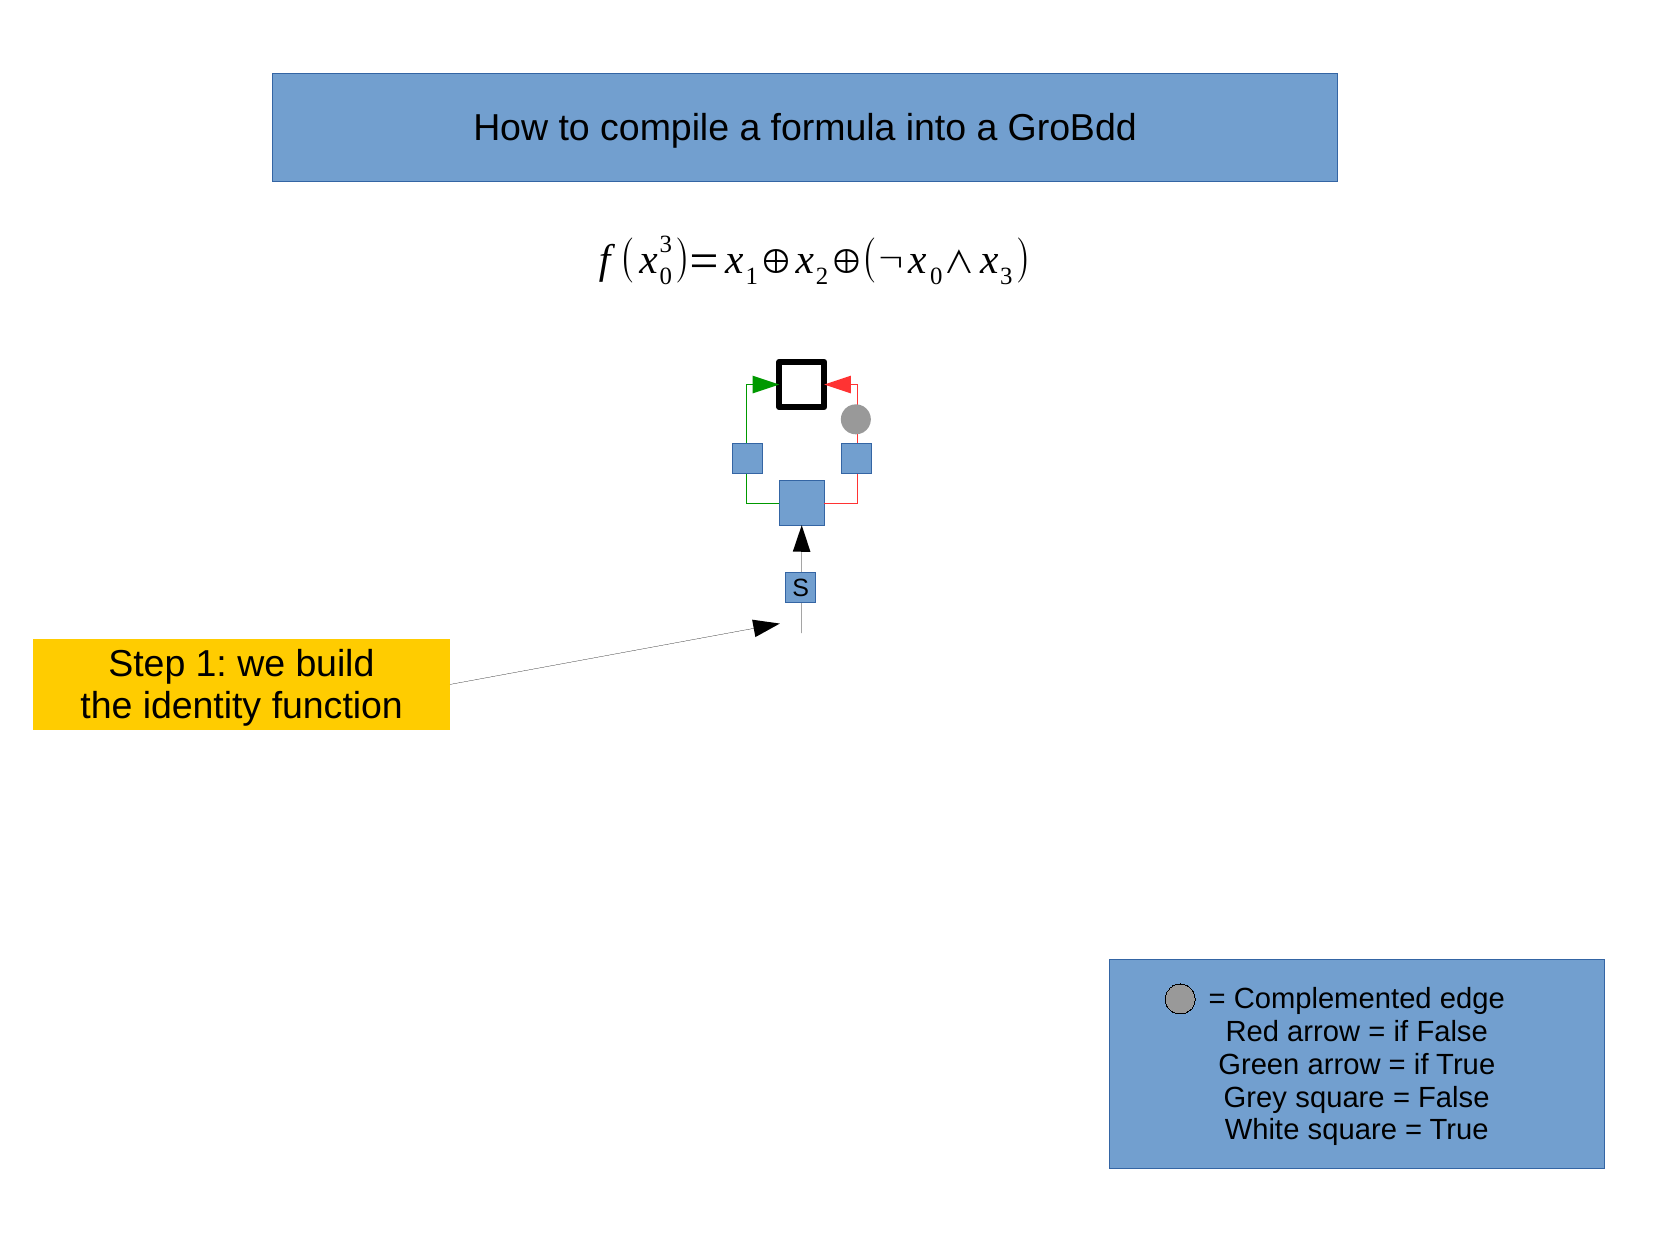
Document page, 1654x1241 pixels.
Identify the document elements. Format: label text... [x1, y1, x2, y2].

text_box Step 1: we build the identity function [33, 639, 450, 730]
text_box [779, 480, 825, 526]
text_box S [785, 572, 816, 603]
text_box [1165, 983, 1196, 1014]
text_box [840, 404, 871, 435]
text_box [841, 443, 872, 474]
text_box [732, 443, 763, 474]
text_box [779, 362, 825, 408]
text_box = Complemented edge Red arrow = if False Green arrow = if True Grey square = False White square = True [1109, 959, 1605, 1169]
text_box How to compile a formula into a GroBdd [272, 73, 1338, 182]
chart [590, 231, 1036, 289]
